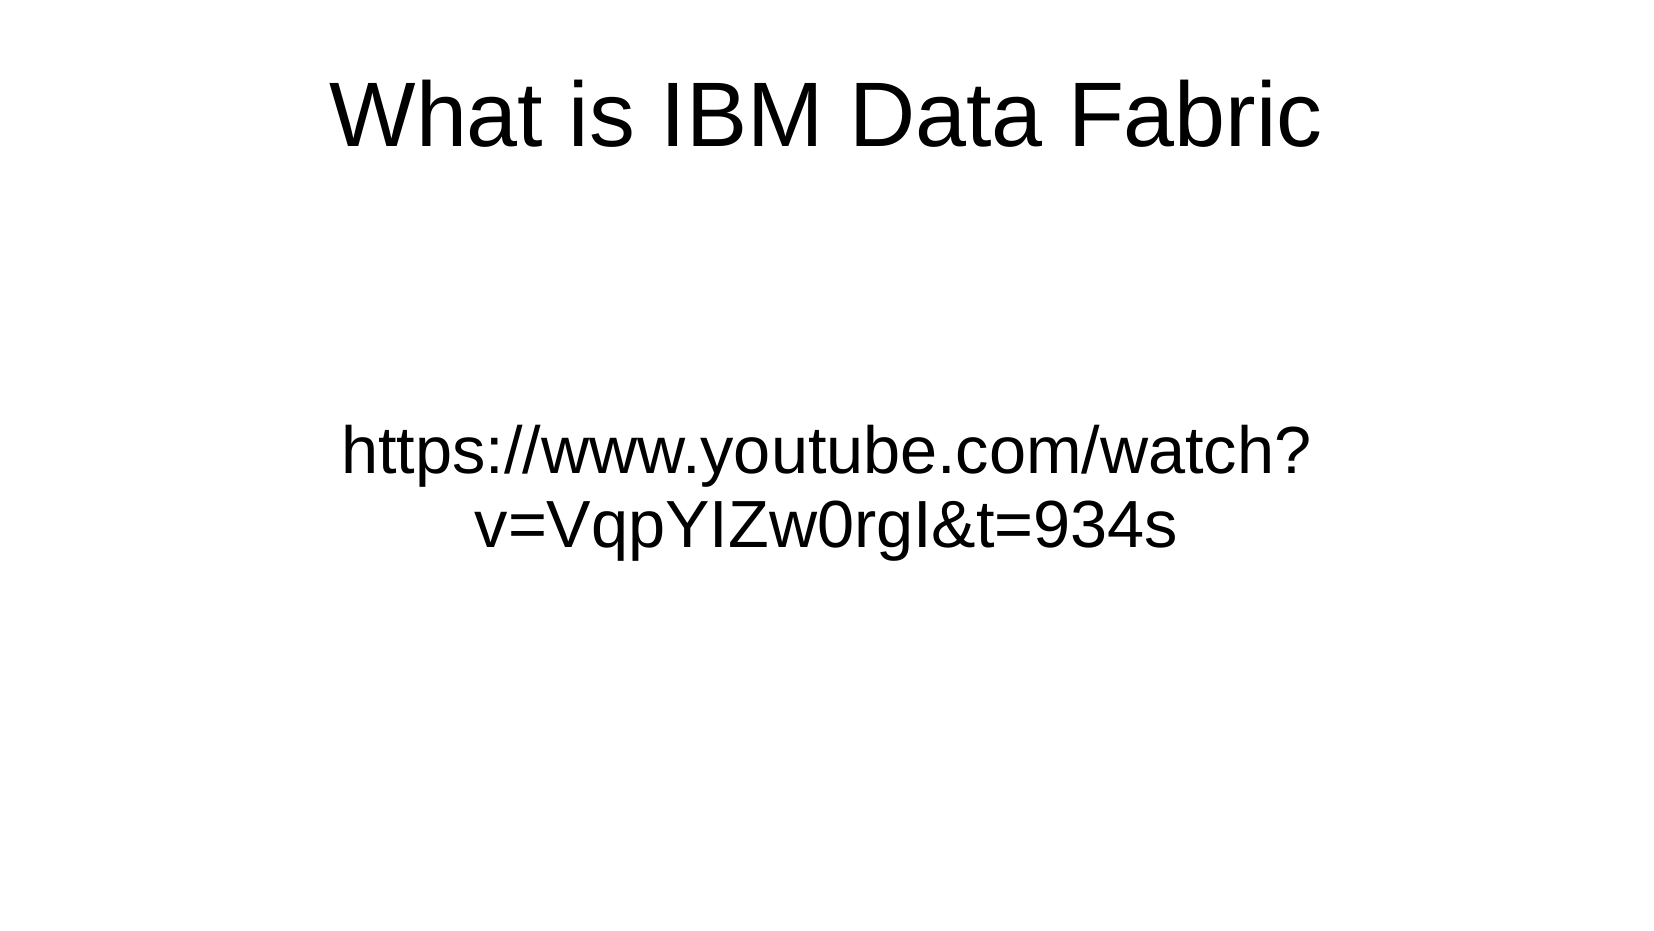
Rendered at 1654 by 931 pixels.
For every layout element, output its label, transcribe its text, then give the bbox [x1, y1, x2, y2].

title What is IBM Data Fabric [82, 37, 1571, 193]
subtitle https://www.youtube.com/watch?v=VqpYIZw0rgI&t=934s [82, 217, 1571, 758]
